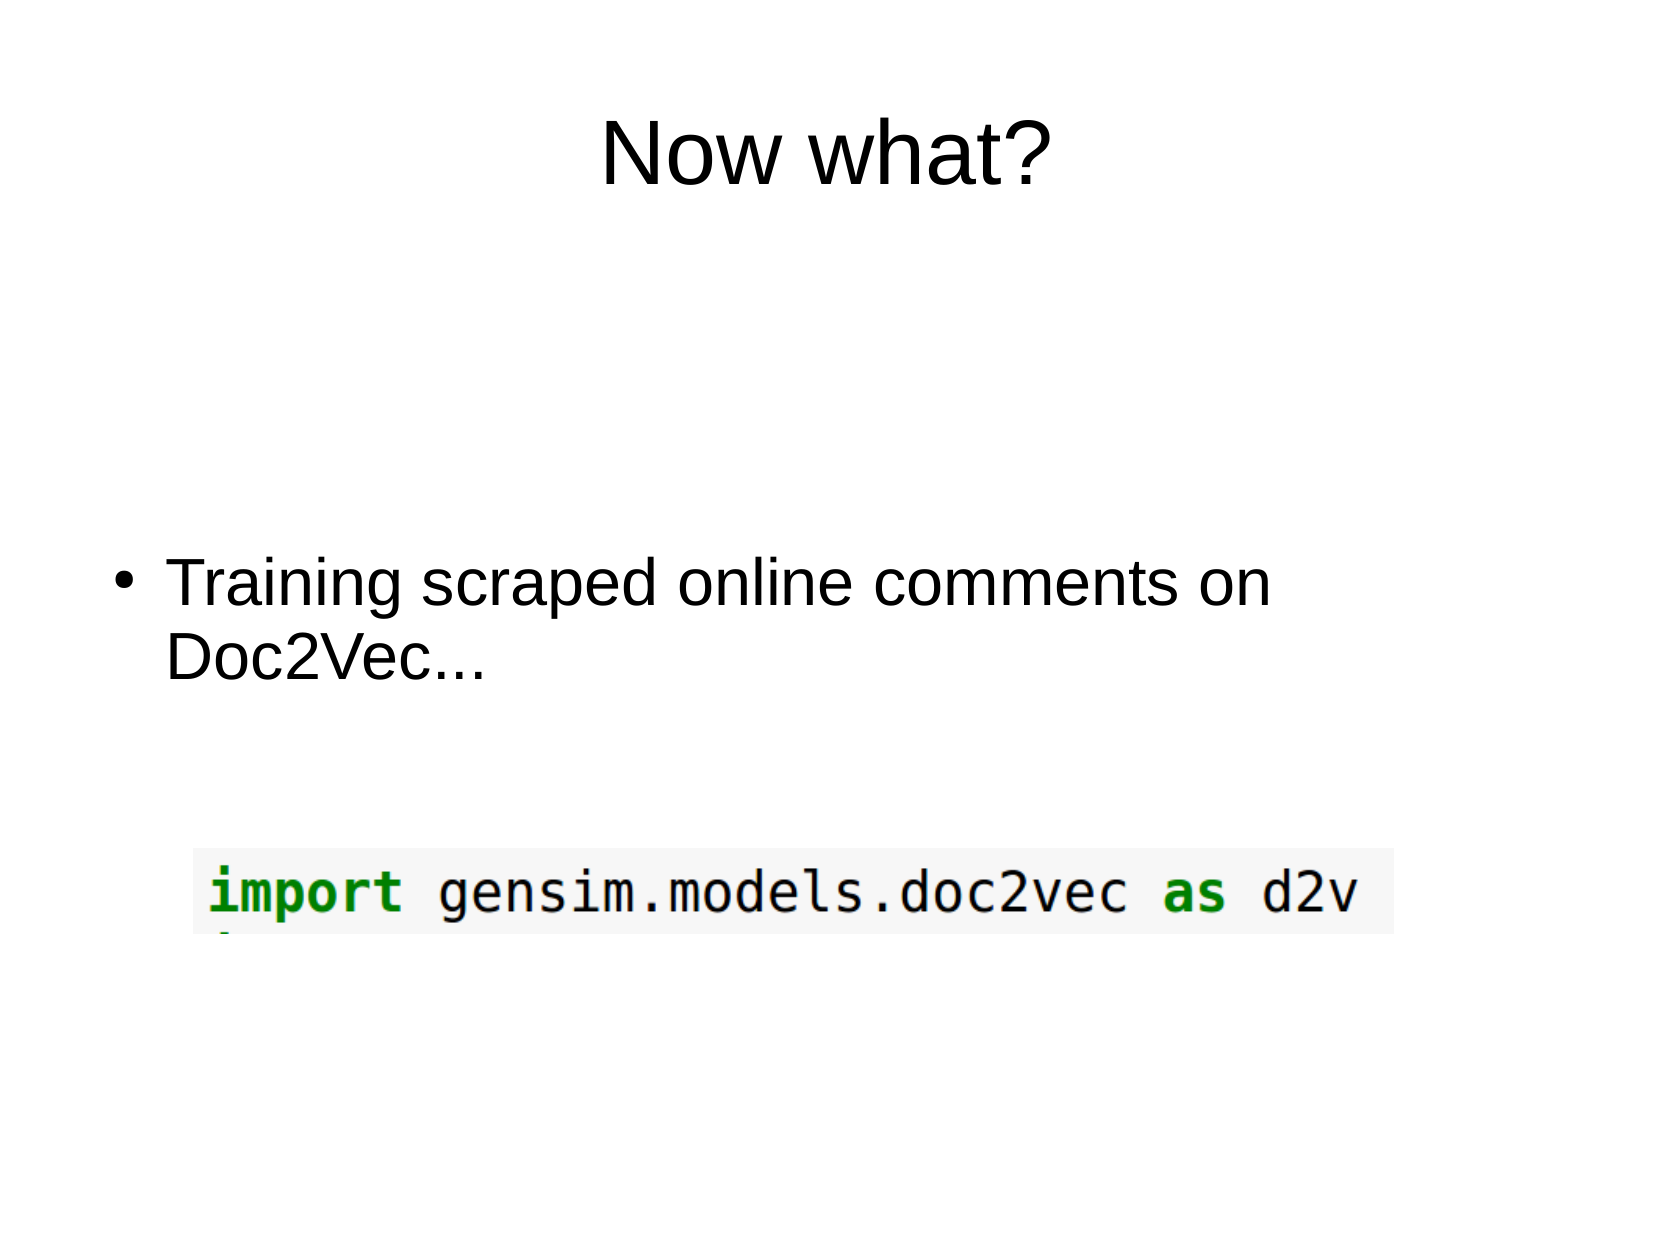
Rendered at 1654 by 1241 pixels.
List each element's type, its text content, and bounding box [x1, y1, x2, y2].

title Now what? [82, 49, 1571, 257]
list Training scraped online comments on Doc2Vec... [94, 544, 1583, 1241]
picture [193, 848, 1394, 934]
